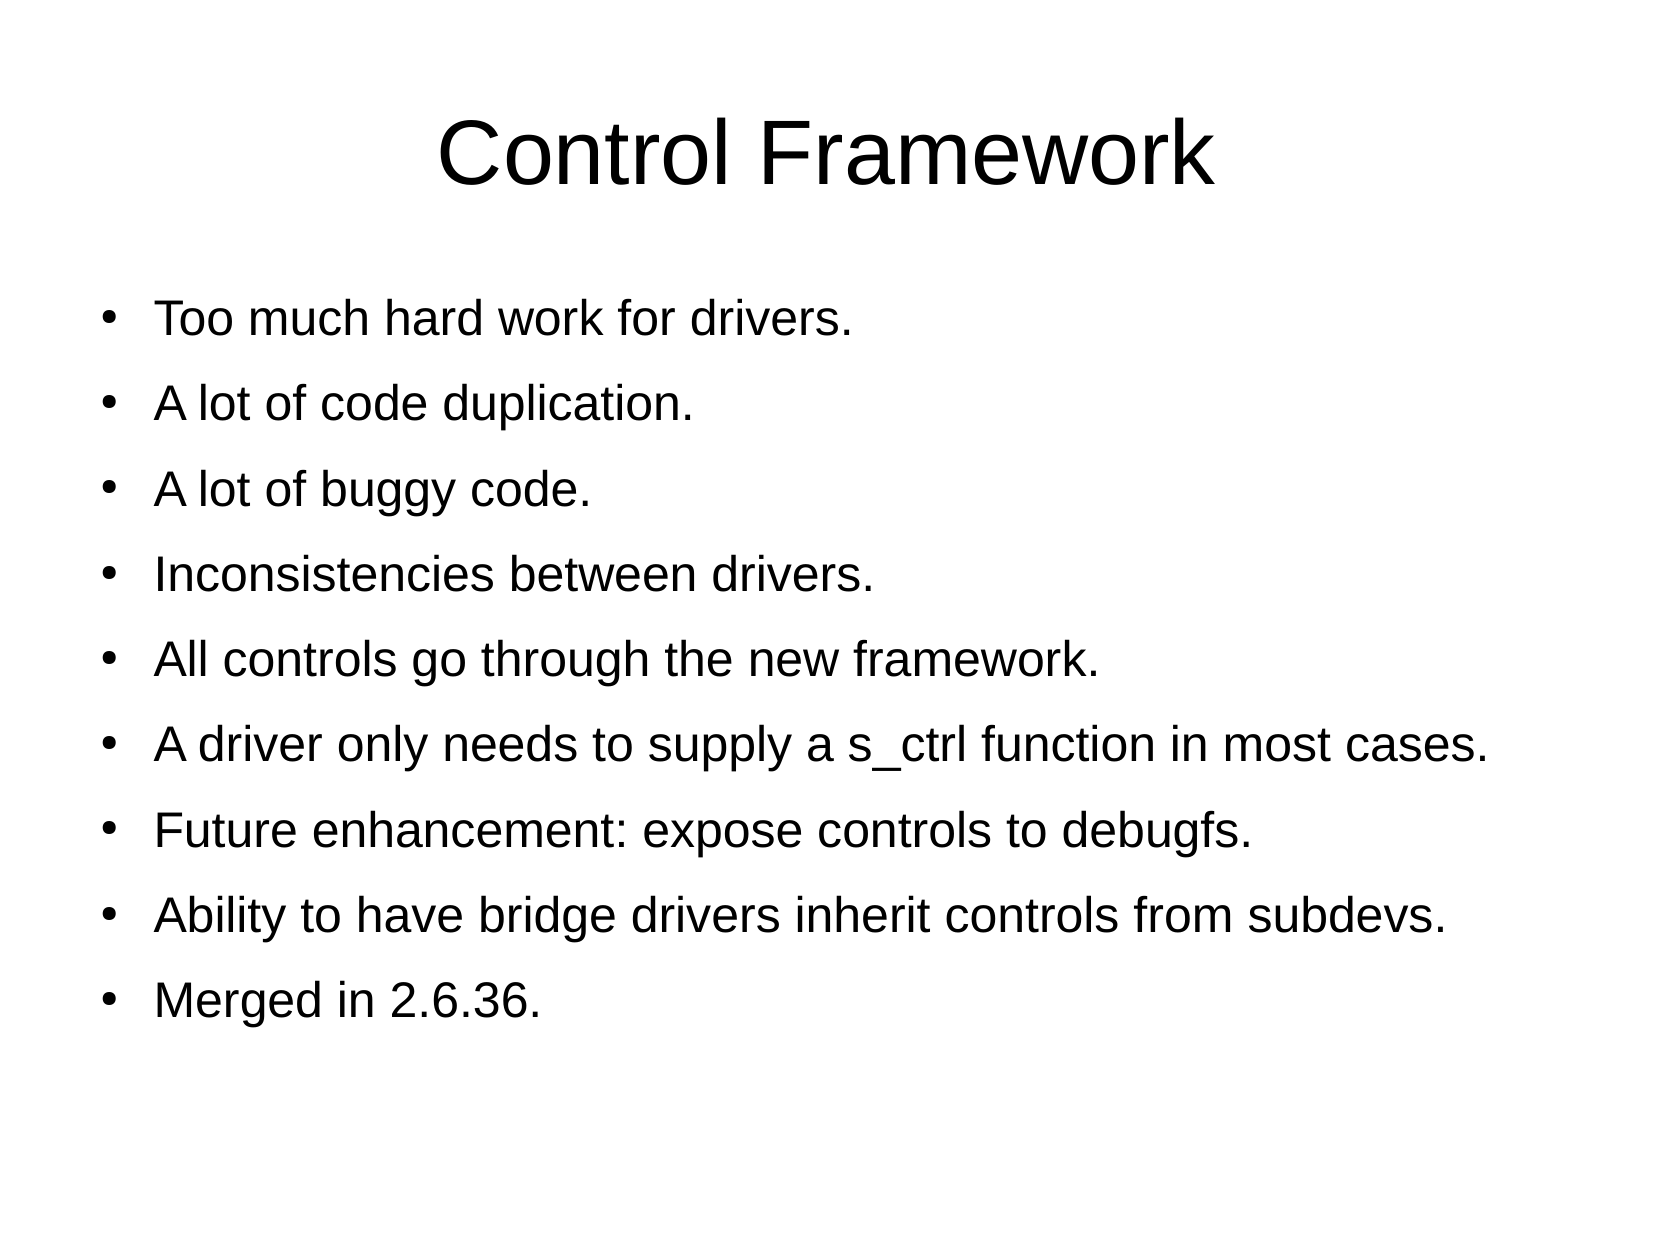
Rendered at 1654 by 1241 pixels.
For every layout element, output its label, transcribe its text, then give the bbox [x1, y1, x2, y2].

title Control Framework [82, 56, 1571, 250]
list Too much hard work for drivers. A lot of code duplication. A lot of buggy code. Inconsistencies between drivers. All controls go through the new framework. A driver only needs to supply a s_ctrl function in most cases. Future enhancement: expose controls to debugfs. Ability to have bridge drivers inherit controls from subdevs. Merged in 2.6.36. [82, 290, 1571, 1094]
